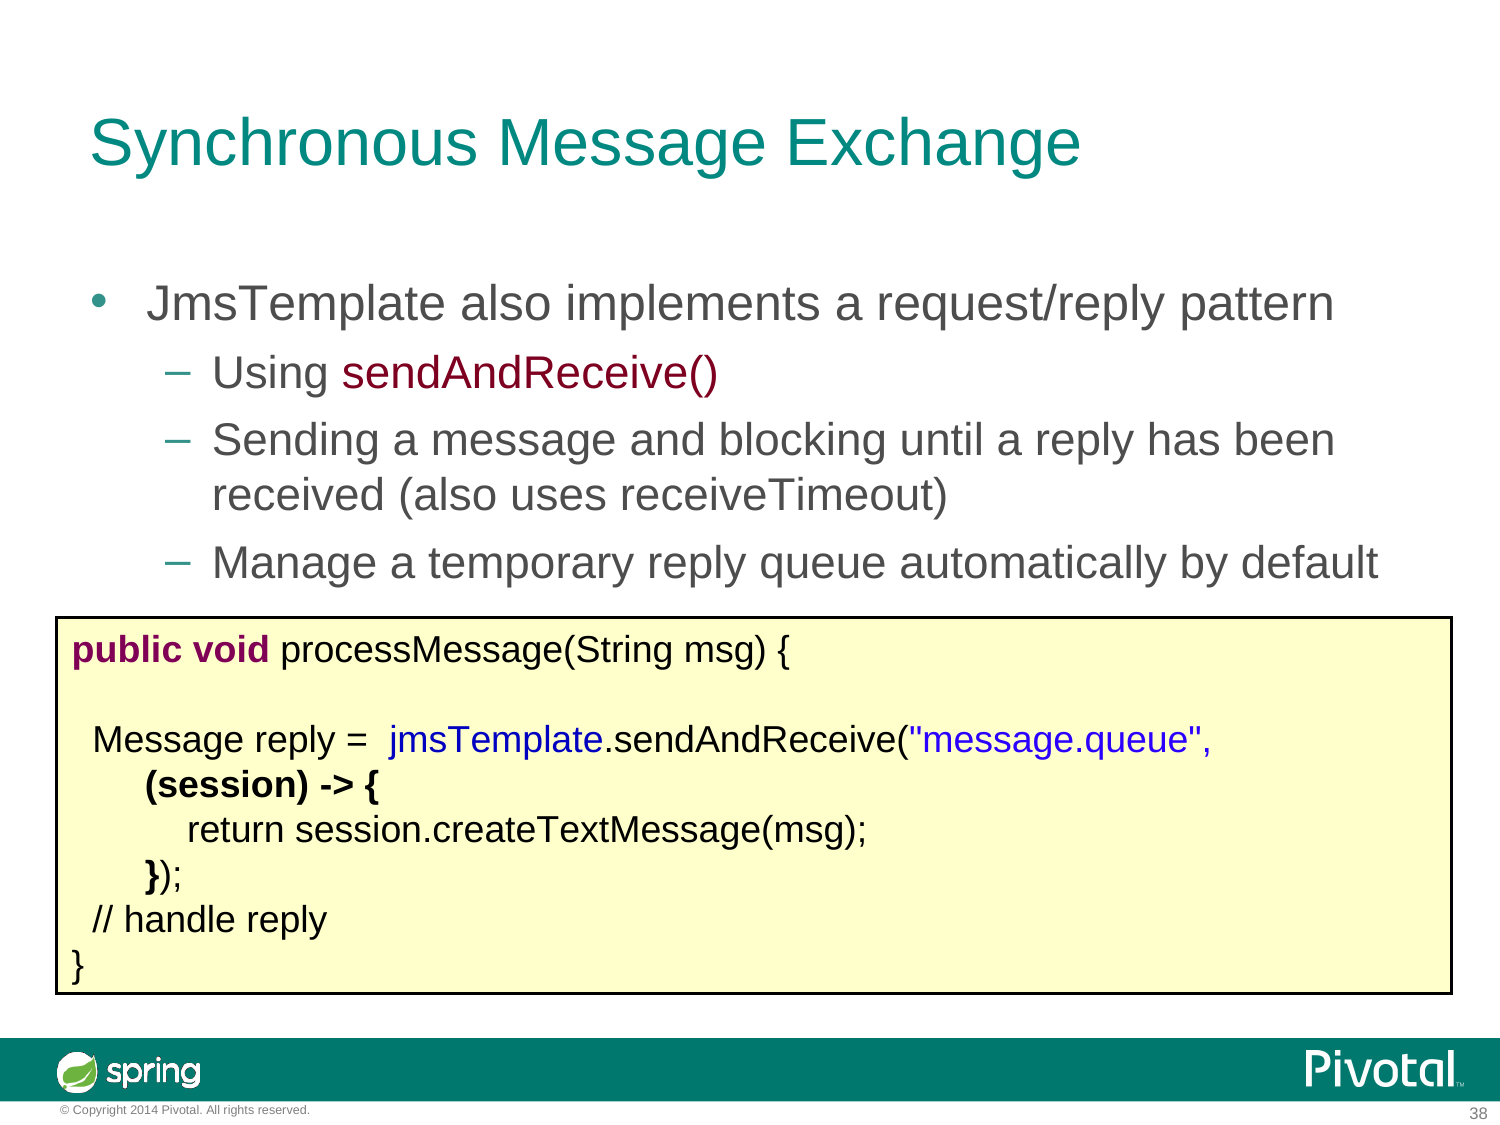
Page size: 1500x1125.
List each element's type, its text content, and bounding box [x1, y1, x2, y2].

text_box public void processMessage(String msg) { Message reply = jmsTemplate.sendAndReceive("message.queue", (session) -> { return session.createTextMessage(msg); }); // handle reply } [56, 617, 1452, 994]
picture [32, 1041, 210, 1103]
picture [1306, 1050, 1464, 1087]
list JmsTemplate also implements a request/reply pattern Using sendAndReceive() Sending a message and blocking until a reply has been received (also uses receiveTimeout) Manage a temporary reply queue automatically by default [75, 262, 1426, 617]
title Synchronous Message Exchange [75, 44, 1426, 233]
